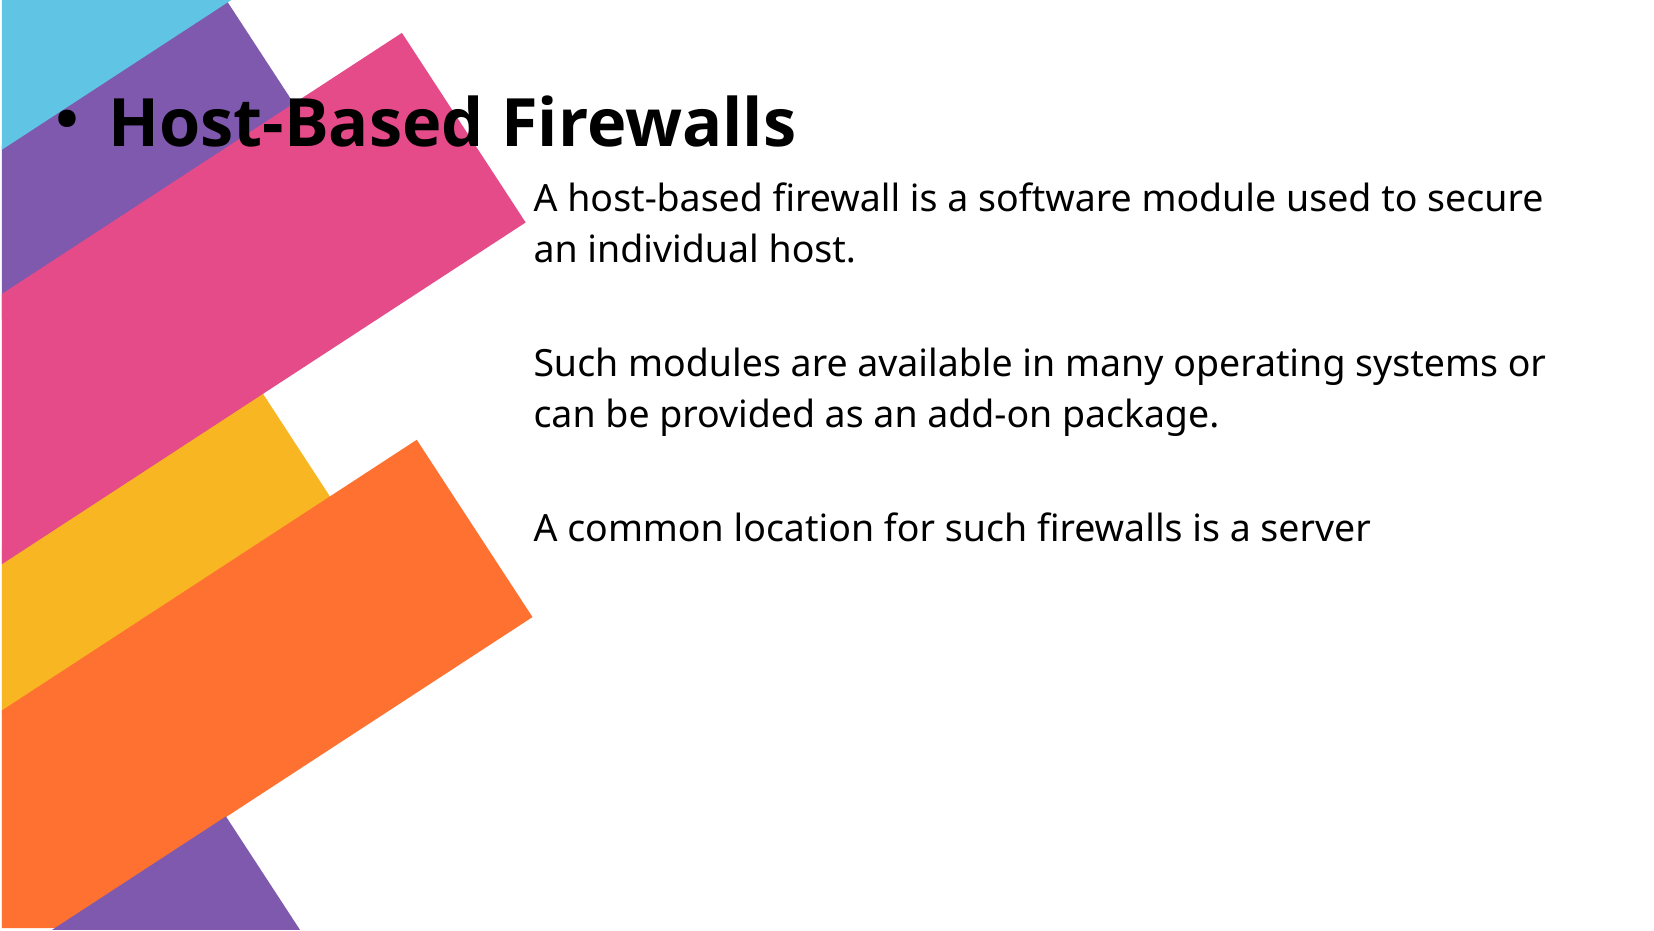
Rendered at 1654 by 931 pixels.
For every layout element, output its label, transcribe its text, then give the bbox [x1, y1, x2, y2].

list Host-Based Firewalls A host-based firewall is a software module used to secure an individual host. Such modules are available in many operating systems or can be provided as an add-on package. A common location for such firewalls is a server [37, 75, 1573, 784]
